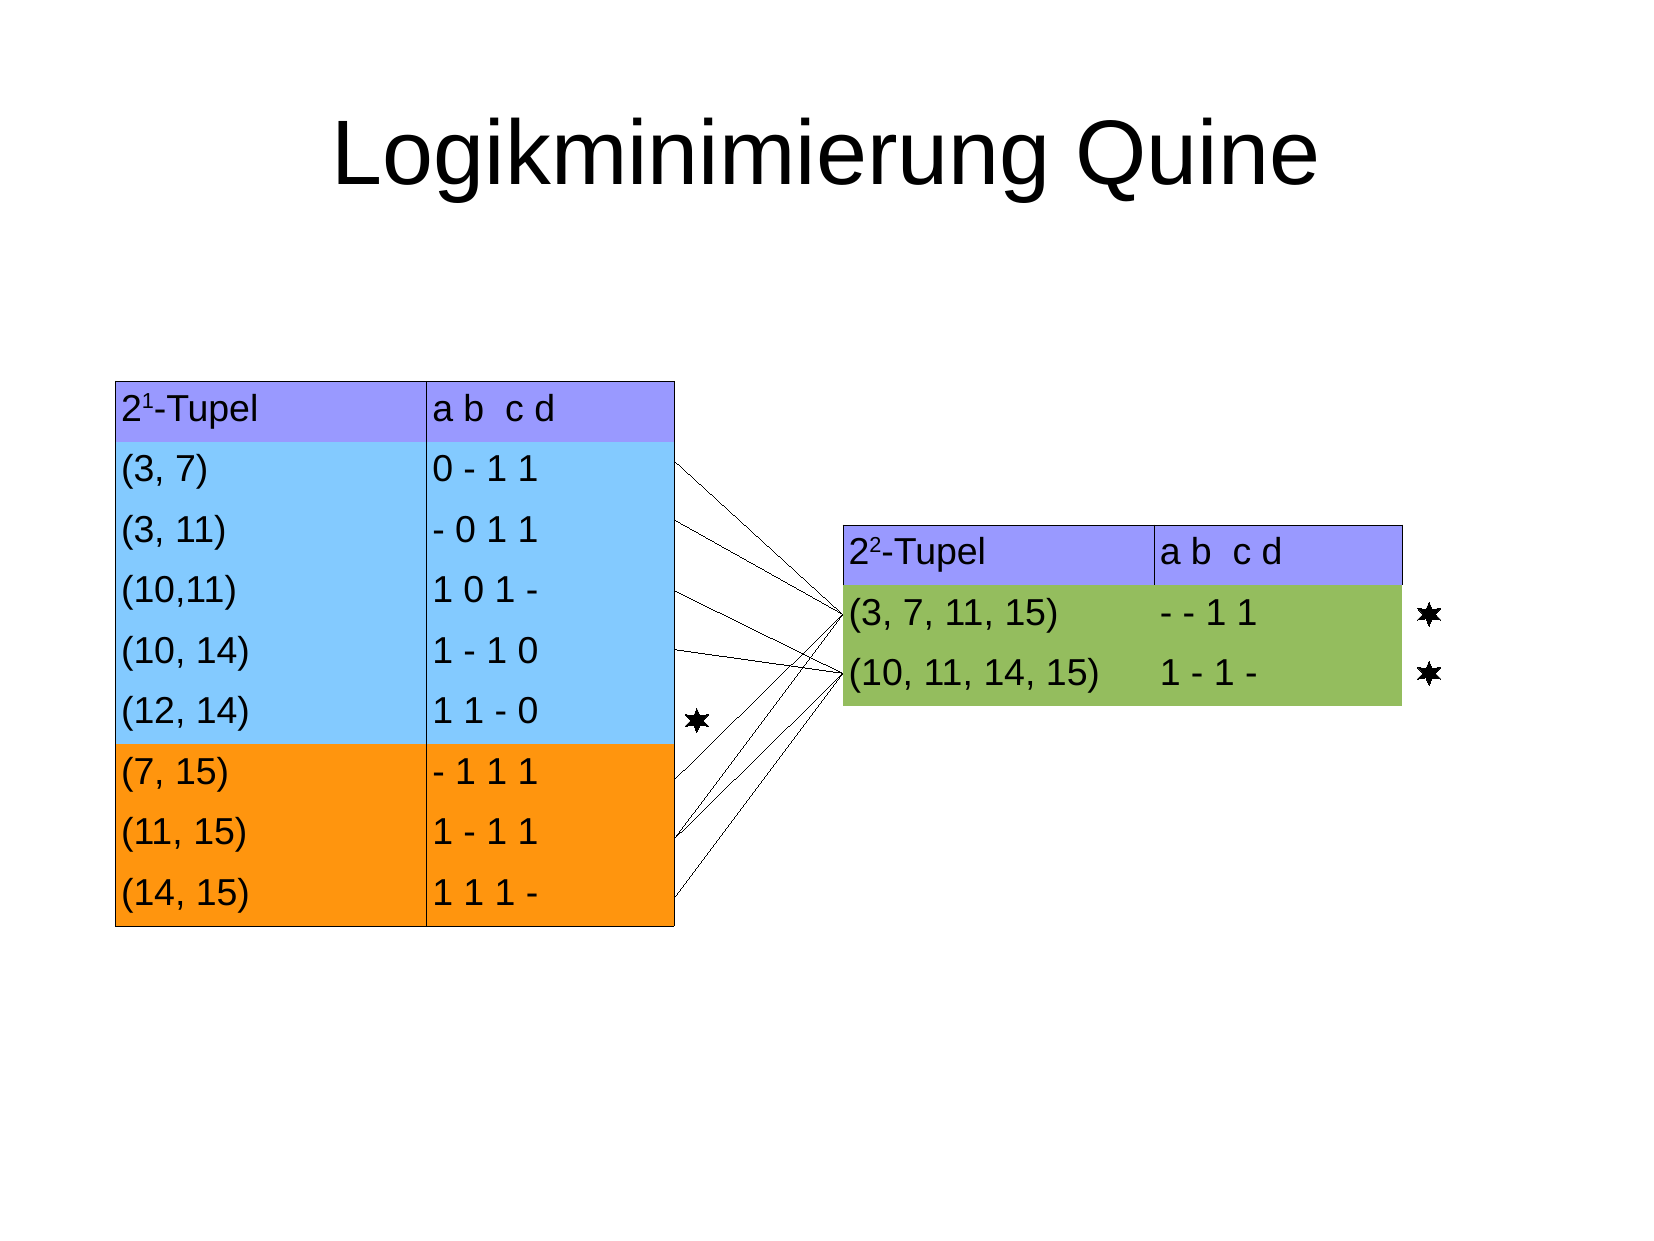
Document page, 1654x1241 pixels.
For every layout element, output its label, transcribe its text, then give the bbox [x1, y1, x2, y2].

title Logikminimierung Quine [82, 49, 1571, 257]
table_header 22-Tupel [844, 526, 1154, 585]
table_cell 1 - 1 - [1154, 646, 1402, 706]
table_cell 1 0 1 - [427, 563, 674, 623]
text_box [685, 708, 709, 733]
table_cell (7, 15) [116, 744, 426, 805]
table_cell 1 1 - 0 [427, 684, 674, 744]
table_header a b c d [427, 382, 674, 442]
table_cell (10,11) [116, 563, 426, 623]
table_cell 0 - 1 1 [427, 442, 674, 502]
table_cell (10, 14) [116, 623, 426, 684]
table_cell - - 1 1 [1154, 585, 1402, 646]
table_header 21-Tupel [116, 382, 426, 442]
table_cell (3, 7, 11, 15) [843, 585, 1154, 646]
table_cell (14, 15) [116, 865, 426, 926]
table_cell (10, 11, 14, 15) [843, 646, 1154, 706]
table_header a b c d [1155, 526, 1402, 585]
table_cell (3, 7) [116, 442, 426, 502]
table_cell 1 - 1 1 [427, 805, 674, 865]
table_cell - 0 1 1 [427, 502, 674, 563]
table_cell (11, 15) [116, 805, 426, 865]
table_cell (12, 14) [116, 684, 426, 744]
table_cell (3, 11) [116, 502, 426, 563]
table_cell 1 - 1 0 [427, 623, 674, 684]
table_cell - 1 1 1 [427, 744, 674, 805]
text_box [1417, 661, 1441, 686]
table_cell 1 1 1 - [427, 865, 674, 926]
text_box [1417, 602, 1441, 627]
